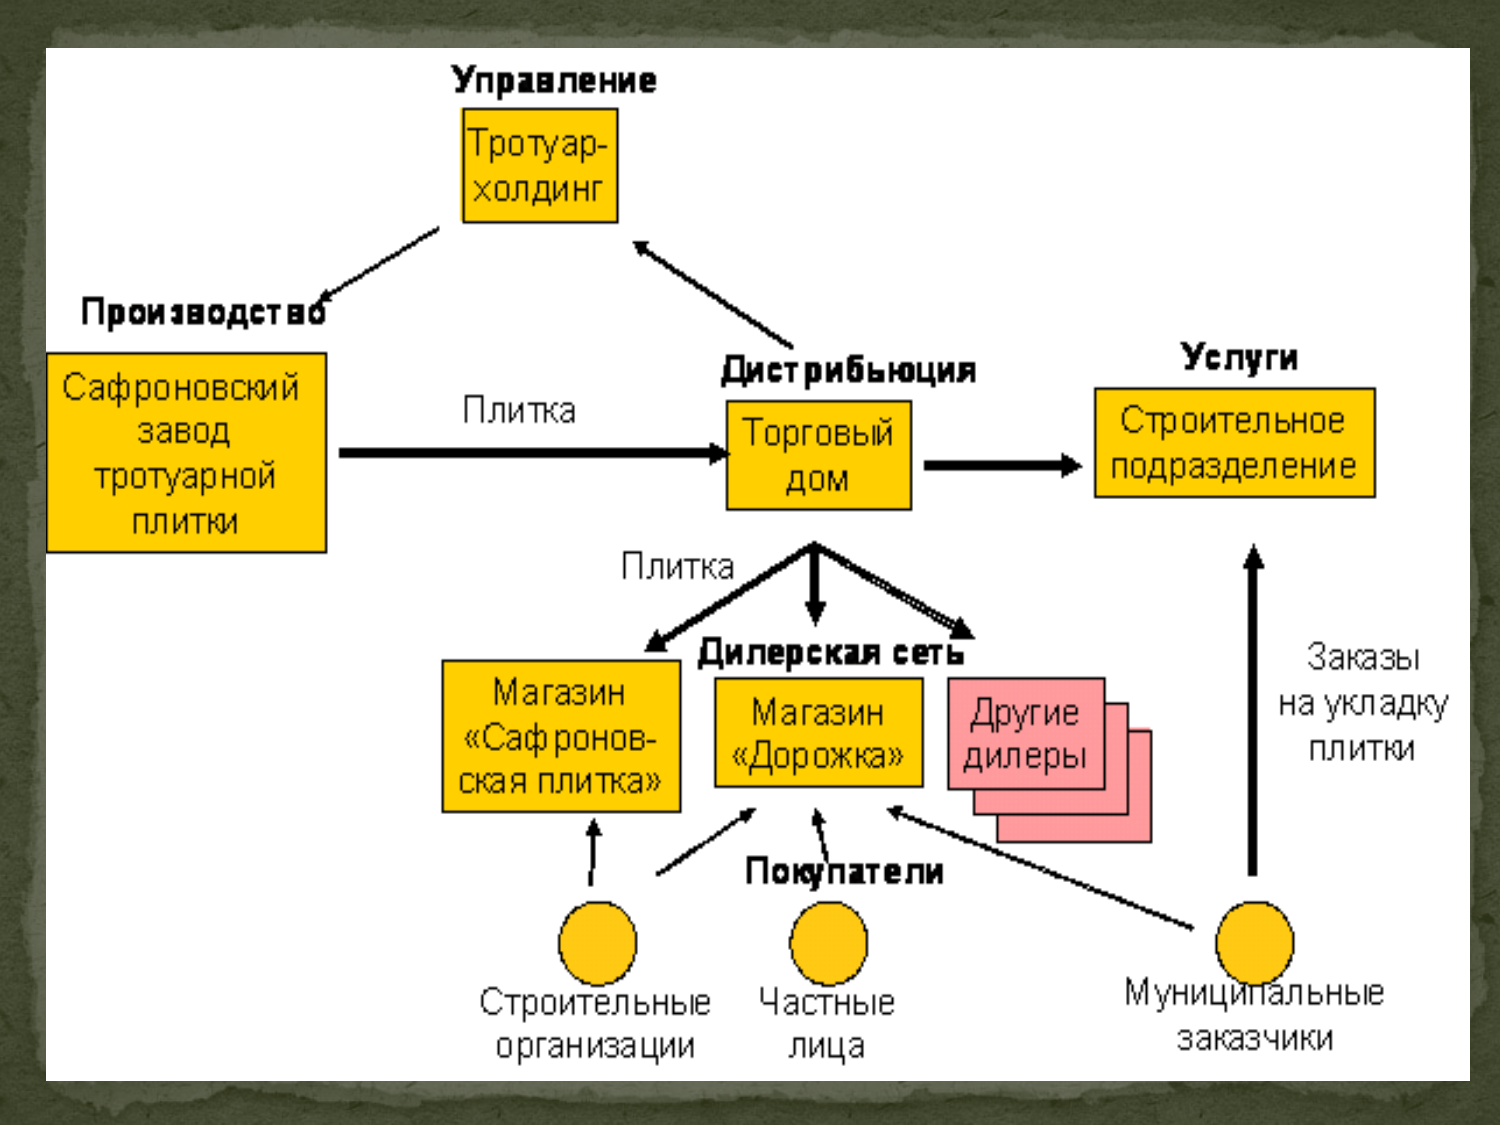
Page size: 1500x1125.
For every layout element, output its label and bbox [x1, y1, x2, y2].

picture [46, 48, 1470, 1081]
